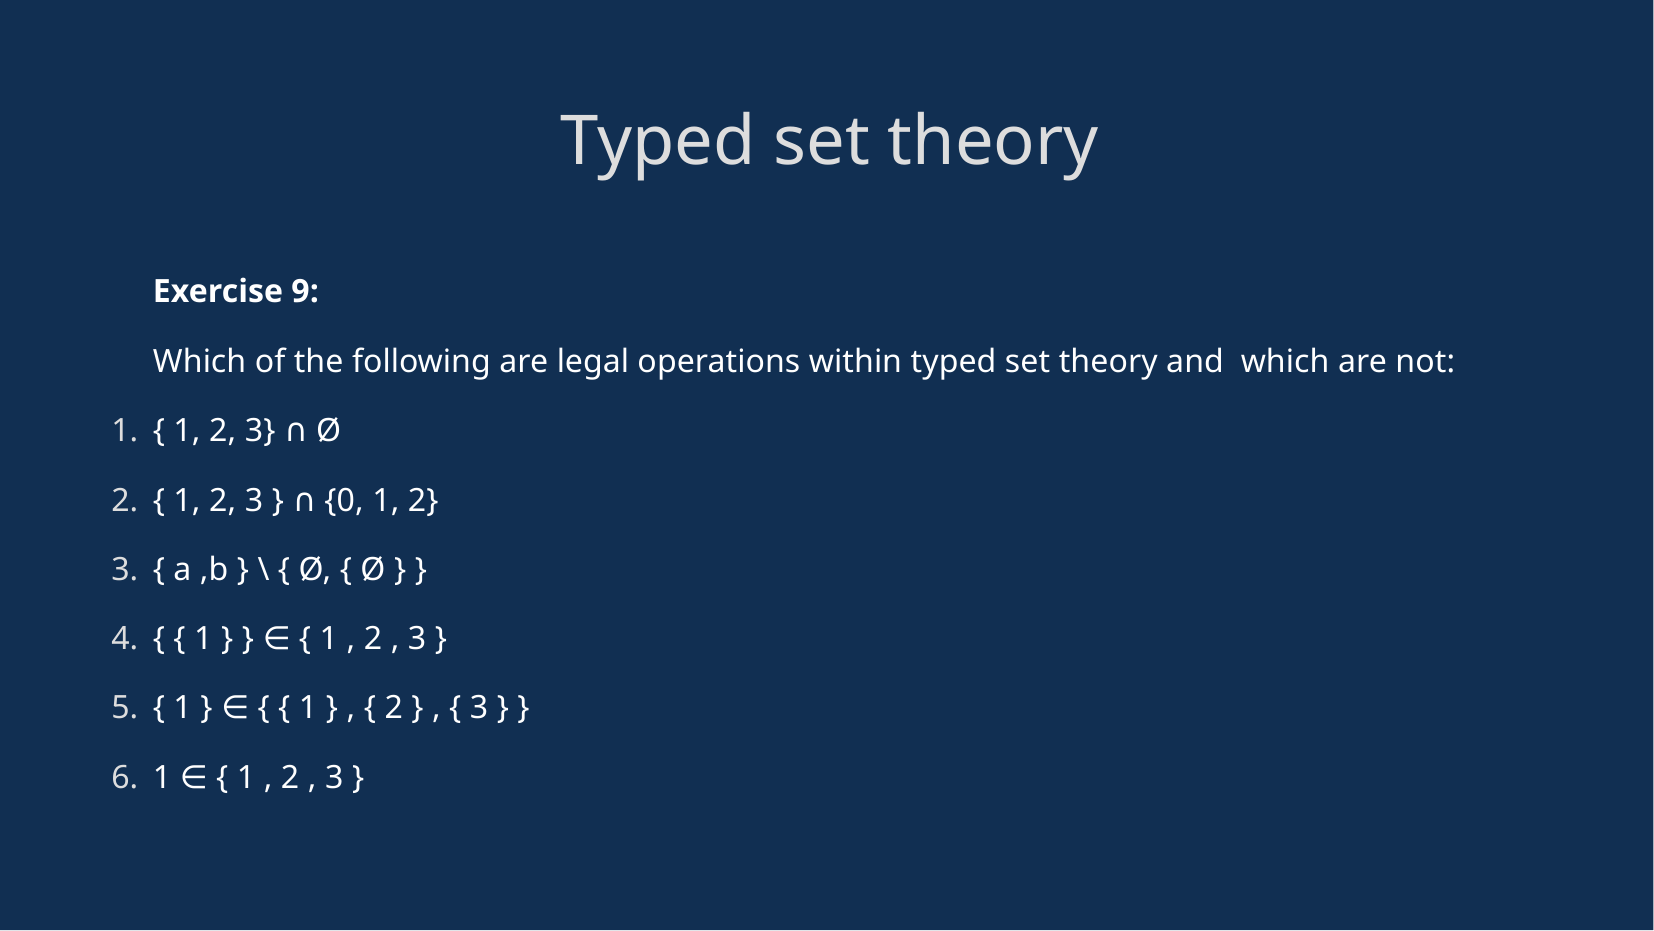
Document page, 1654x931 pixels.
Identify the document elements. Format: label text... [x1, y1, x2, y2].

title Typed set theory [97, 56, 1563, 220]
list Exercise 9: Which of the following are legal operations within typed set theory and which are not: { 1, 2, 3} ∩ Ø { 1, 2, 3 } ∩ {0, 1, 2} { a ,b } \ { Ø, { Ø } } { { 1 } } ∈ { 1 , 2 , 3 } { 1 } ∈ { { 1 } , { 2 } , { 3 } } 1 ∈ { 1 , 2 , 3 } [97, 268, 1563, 806]
